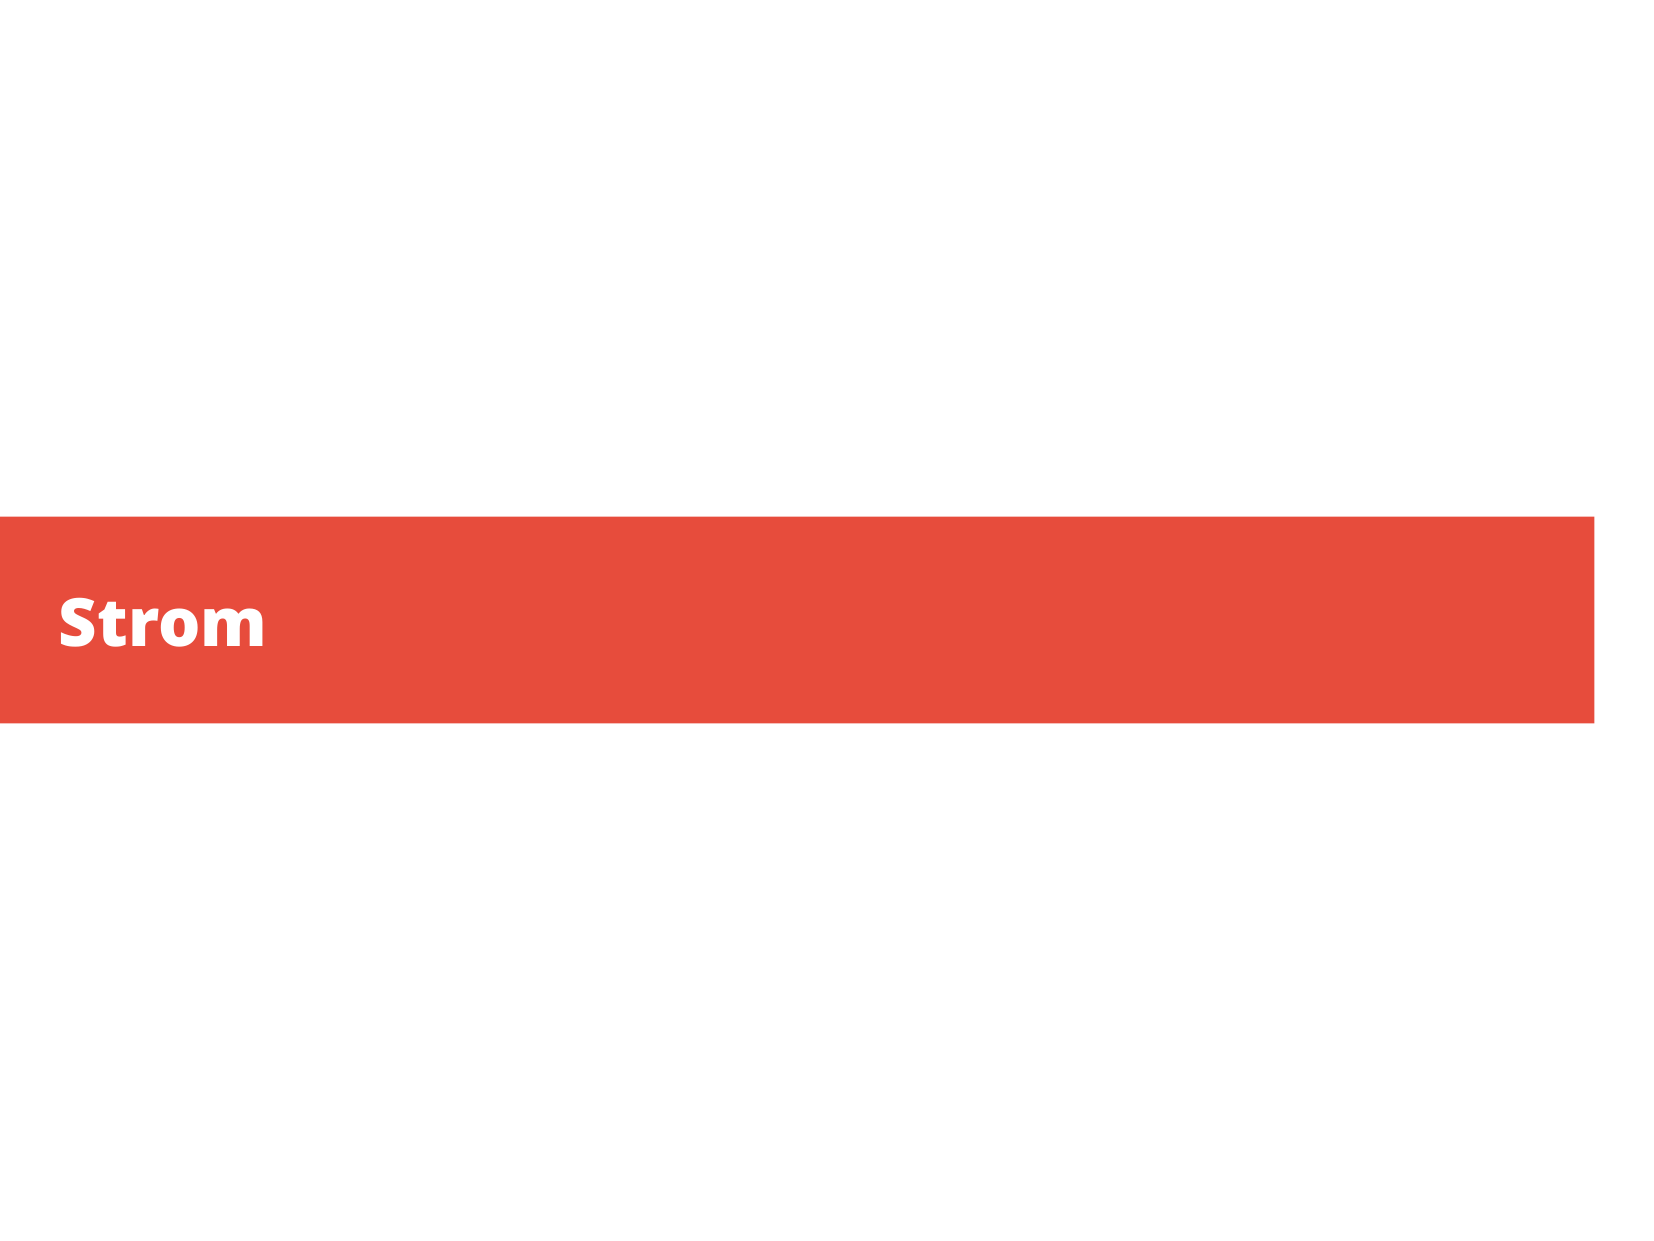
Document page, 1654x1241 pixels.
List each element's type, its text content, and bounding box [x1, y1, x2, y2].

title Strom [59, 546, 1595, 694]
